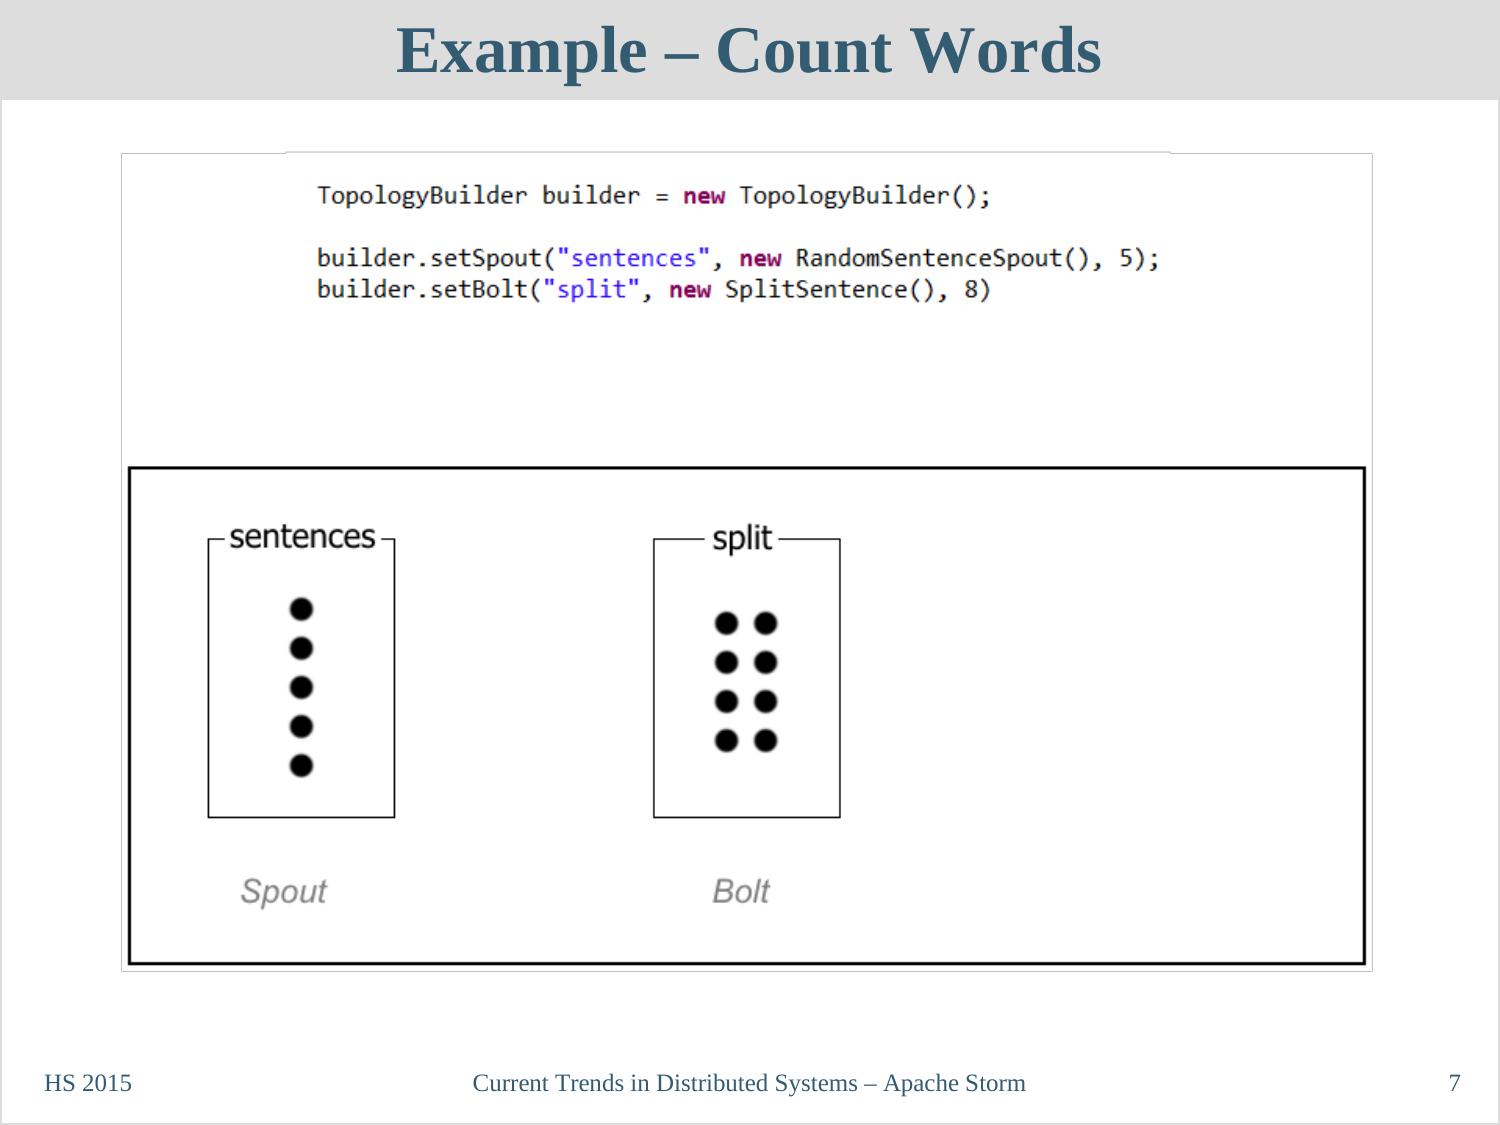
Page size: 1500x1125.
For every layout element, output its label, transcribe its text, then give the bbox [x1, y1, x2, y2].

title Example – Count Words [0, 0, 1500, 100]
picture [0, 96, 1496, 1125]
